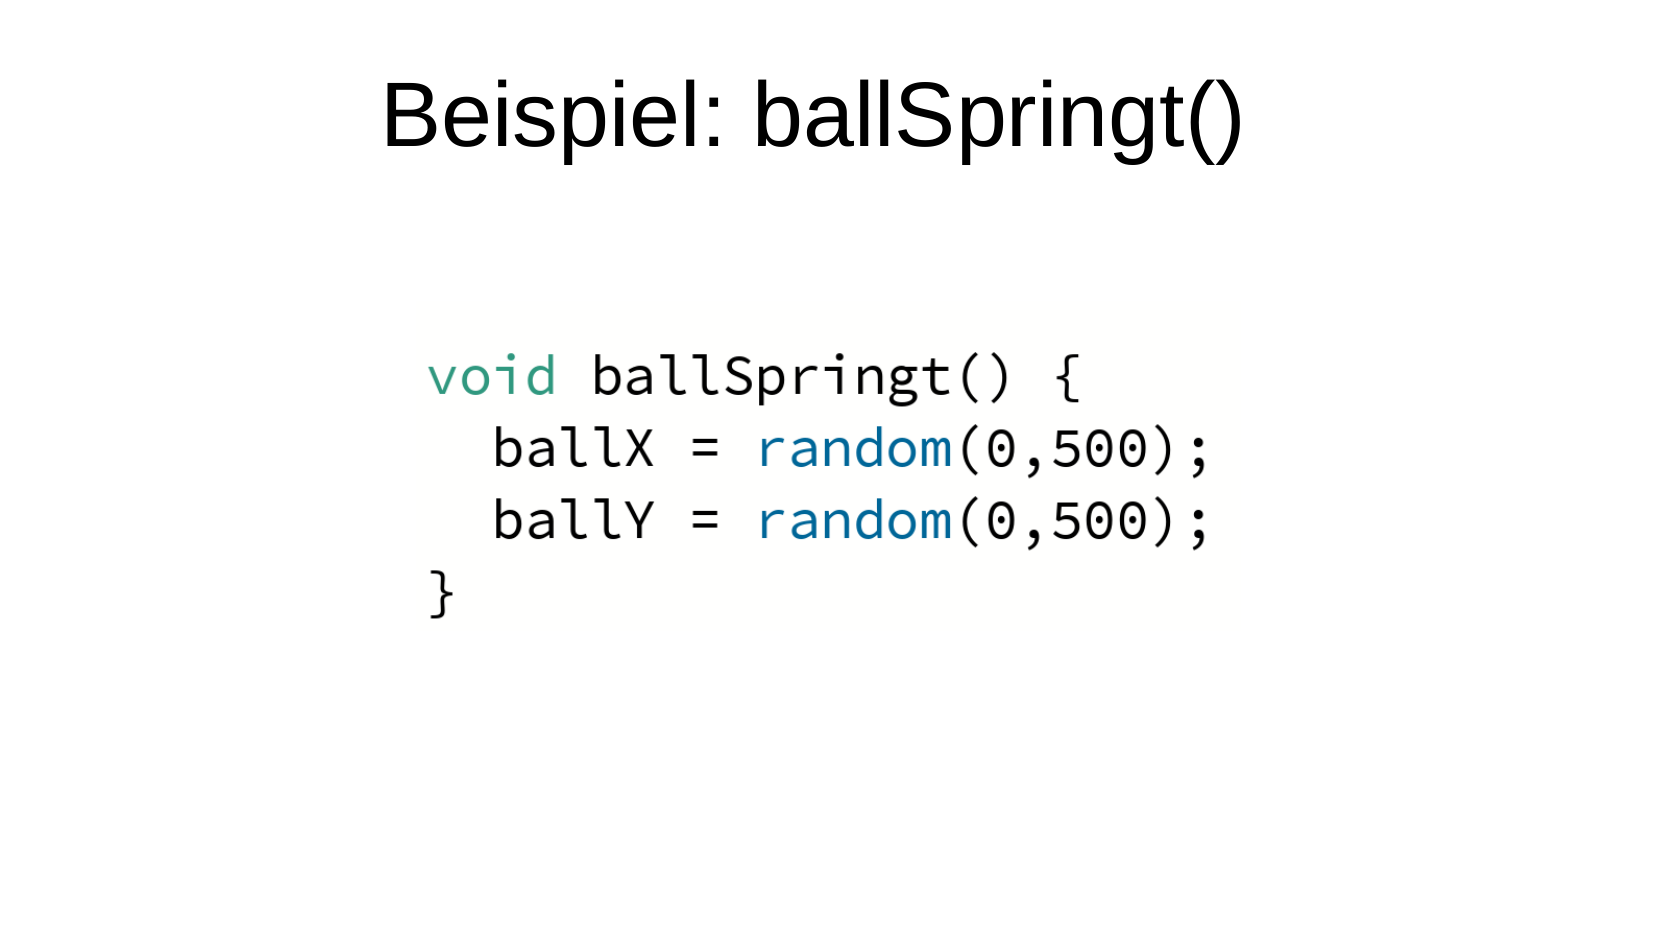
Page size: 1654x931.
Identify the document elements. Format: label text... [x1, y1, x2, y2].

title Beispiel: ballSpringt() [82, 37, 1571, 193]
picture [416, 301, 1241, 631]
